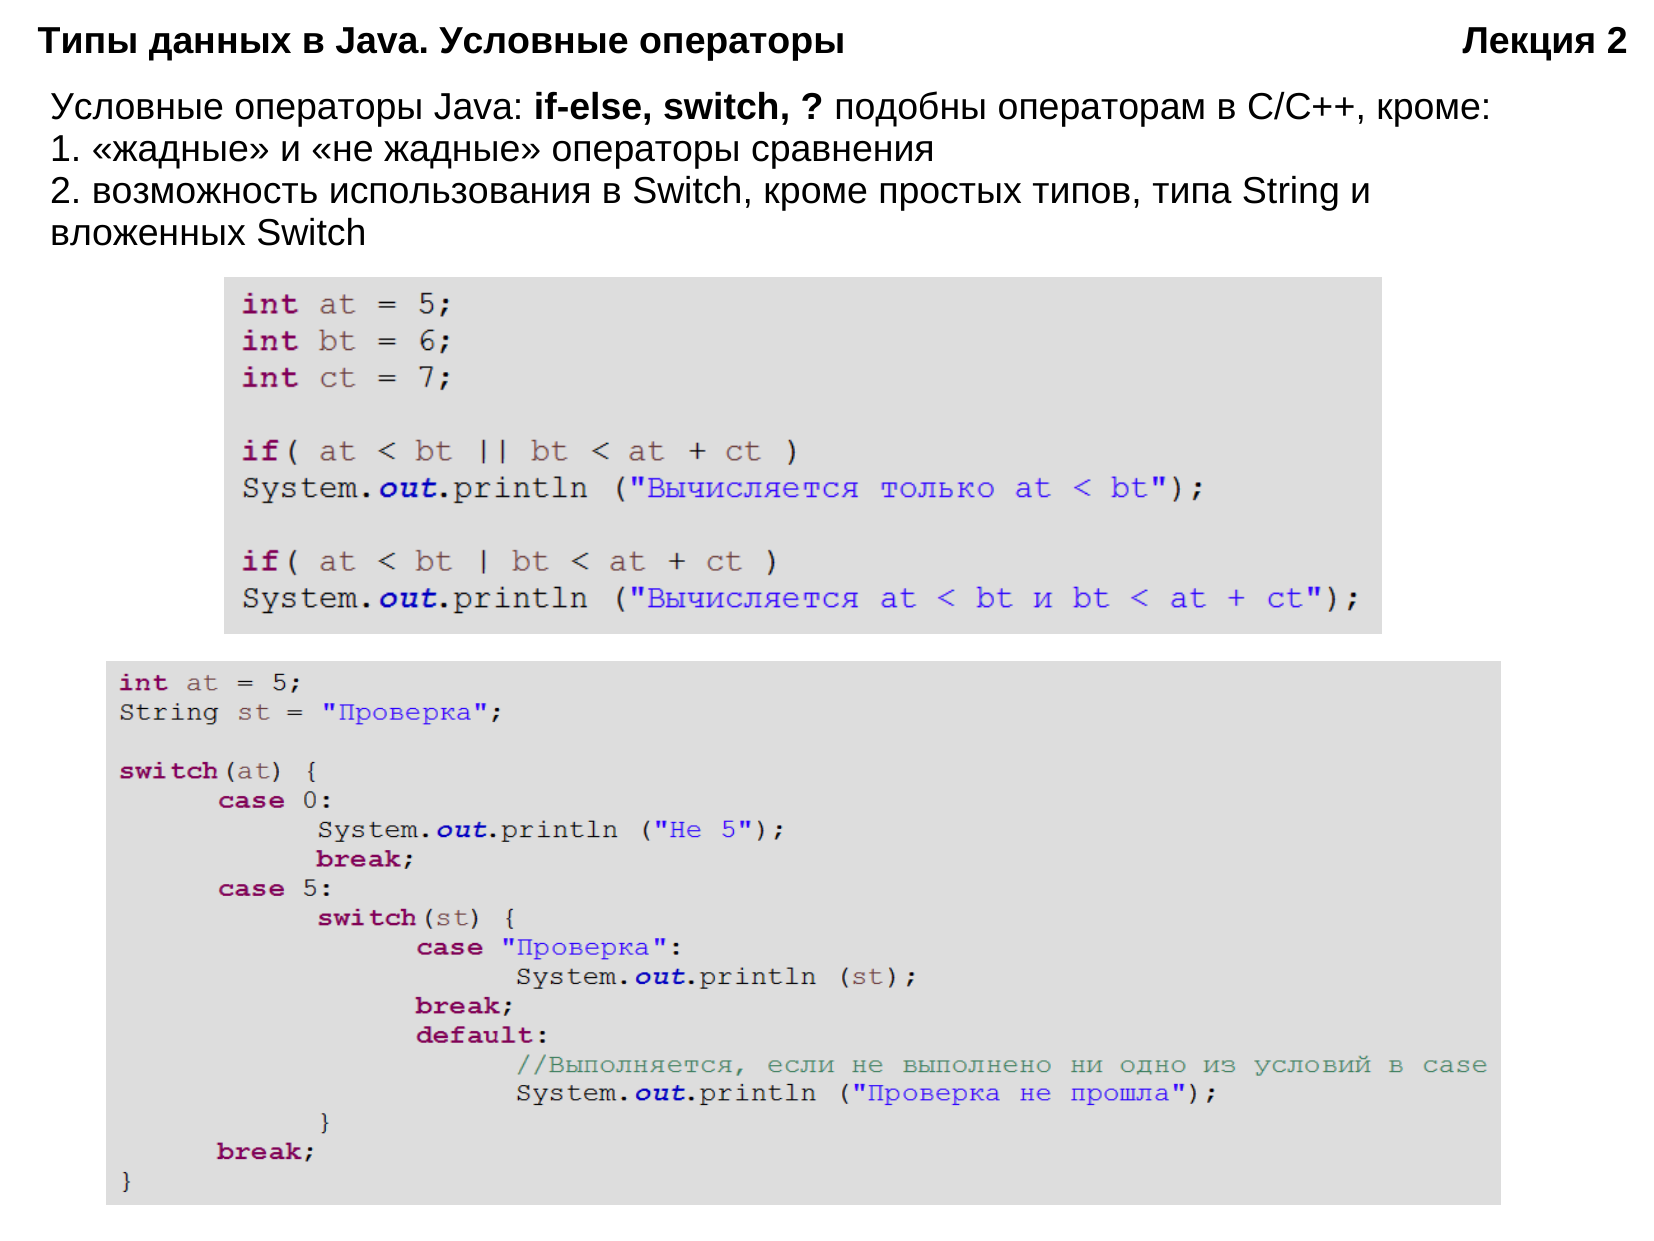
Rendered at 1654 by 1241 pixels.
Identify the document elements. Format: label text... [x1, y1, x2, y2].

picture [106, 661, 1501, 1205]
text_box Условные операторы Java: if-else, switch, ? подобны операторам в C/C++, кроме: 1. «жадные» и «не жадные» операторы сравнения 2. возможность использования в Switch, кроме простых типов, типа String и вложенных Switch [35, 78, 1557, 261]
text_box Типы данных в Java. Условные операторы Лекция 2 [35, 24, 1630, 96]
picture [224, 277, 1382, 634]
